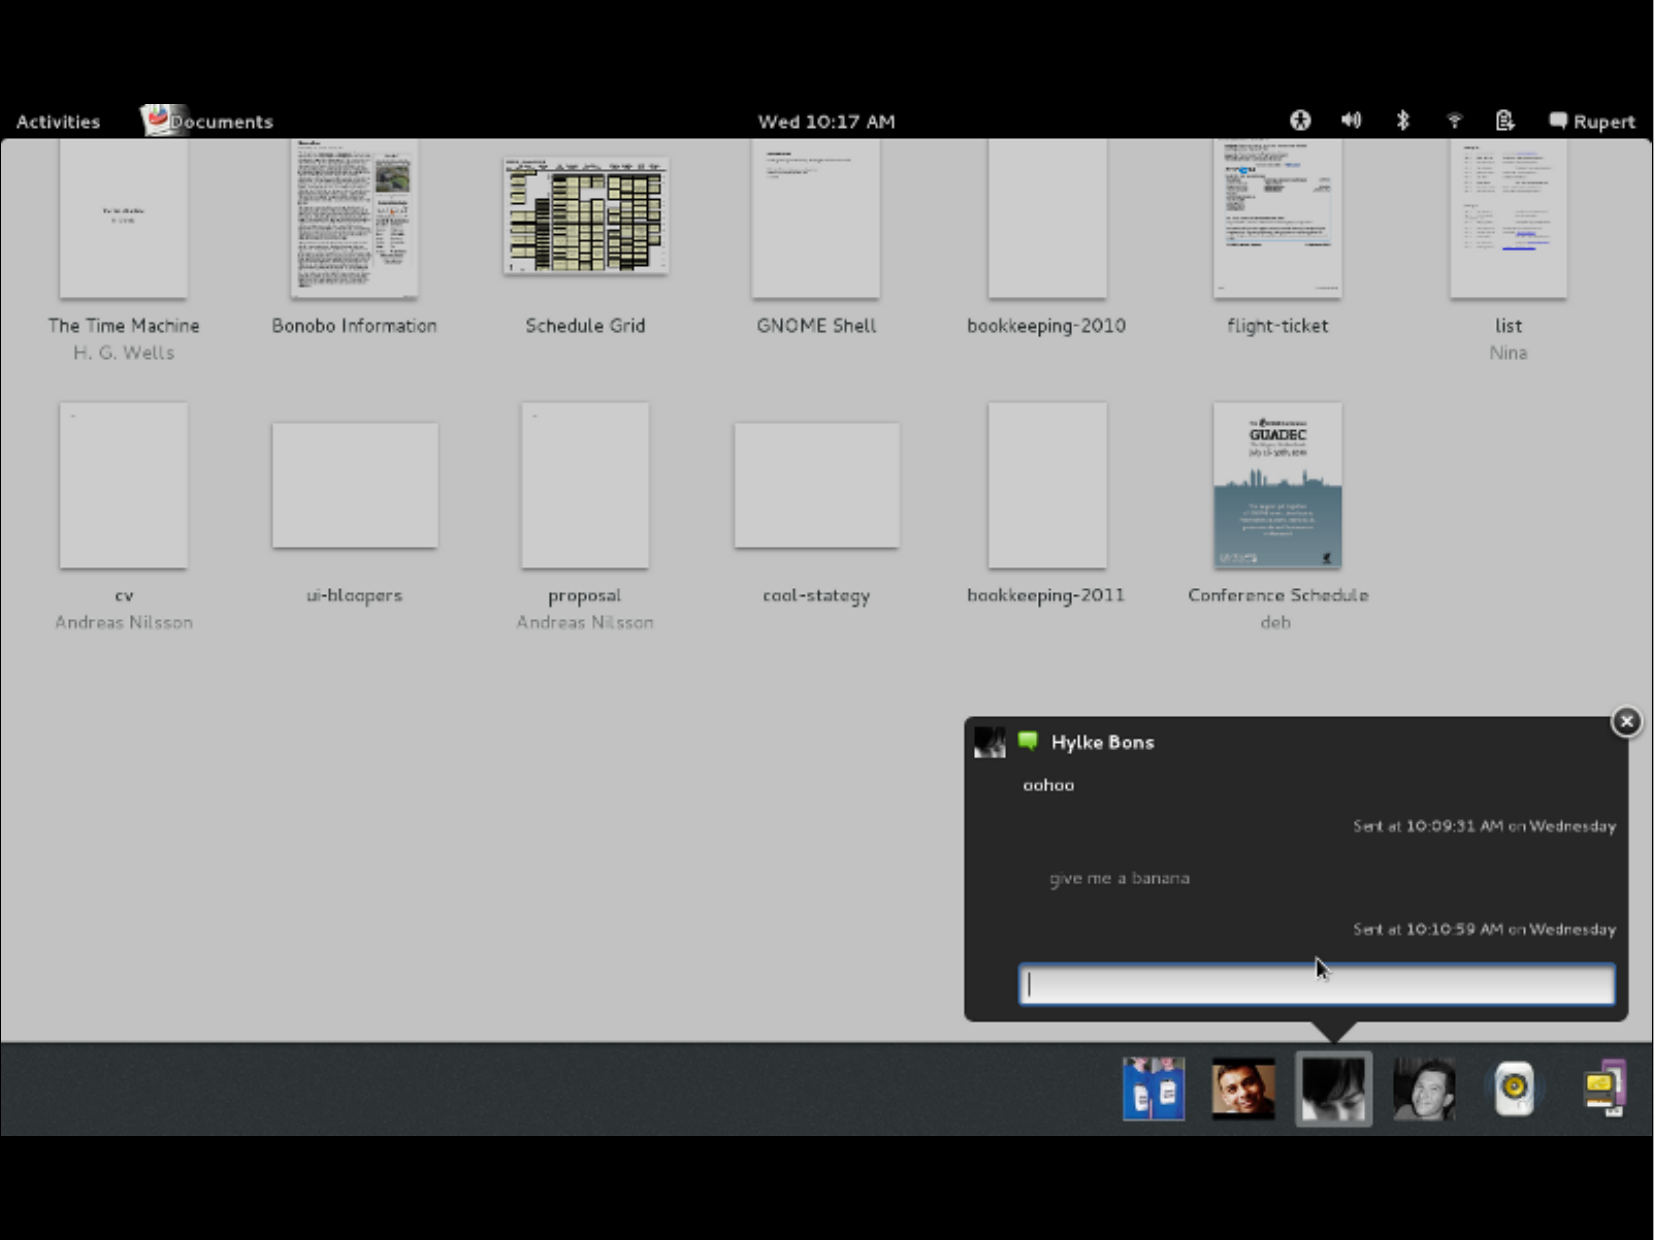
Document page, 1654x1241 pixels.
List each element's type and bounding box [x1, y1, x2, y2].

picture [1, 104, 1652, 1136]
